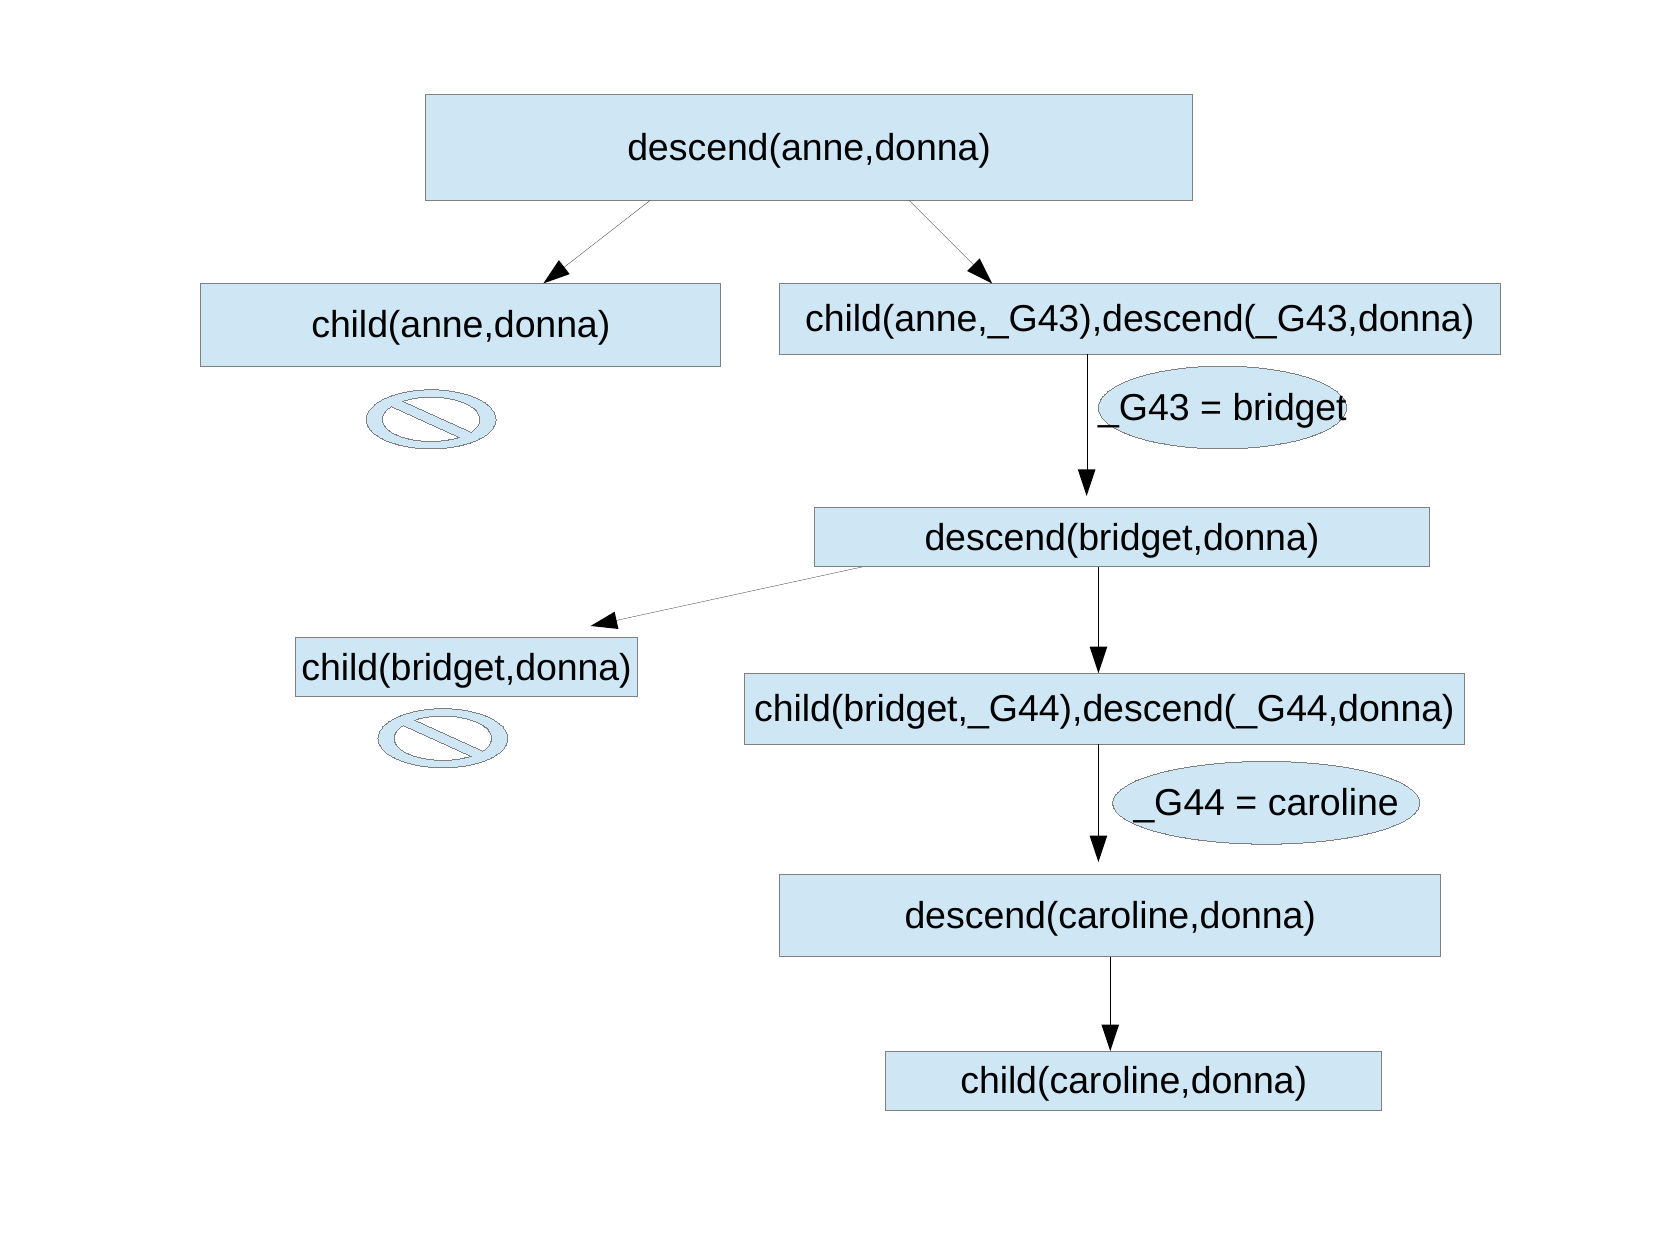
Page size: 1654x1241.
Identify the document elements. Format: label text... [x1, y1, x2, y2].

text_box [366, 389, 497, 449]
text_box [377, 708, 508, 768]
text_box descend(bridget,donna) [814, 507, 1430, 567]
text_box child(caroline,donna) [885, 1051, 1382, 1111]
text_box _G44 = caroline [1112, 761, 1420, 845]
text_box descend(caroline,donna) [779, 874, 1441, 957]
text_box _G43 = bridget [1098, 366, 1345, 449]
text_box child(bridget,_G44),descend(_G44,donna) [744, 673, 1465, 745]
text_box child(bridget,donna) [295, 637, 638, 697]
text_box child(anne,_G43),descend(_G43,donna) [779, 283, 1501, 355]
text_box descend(anne,donna) [425, 94, 1193, 201]
text_box child(anne,donna) [200, 283, 721, 367]
